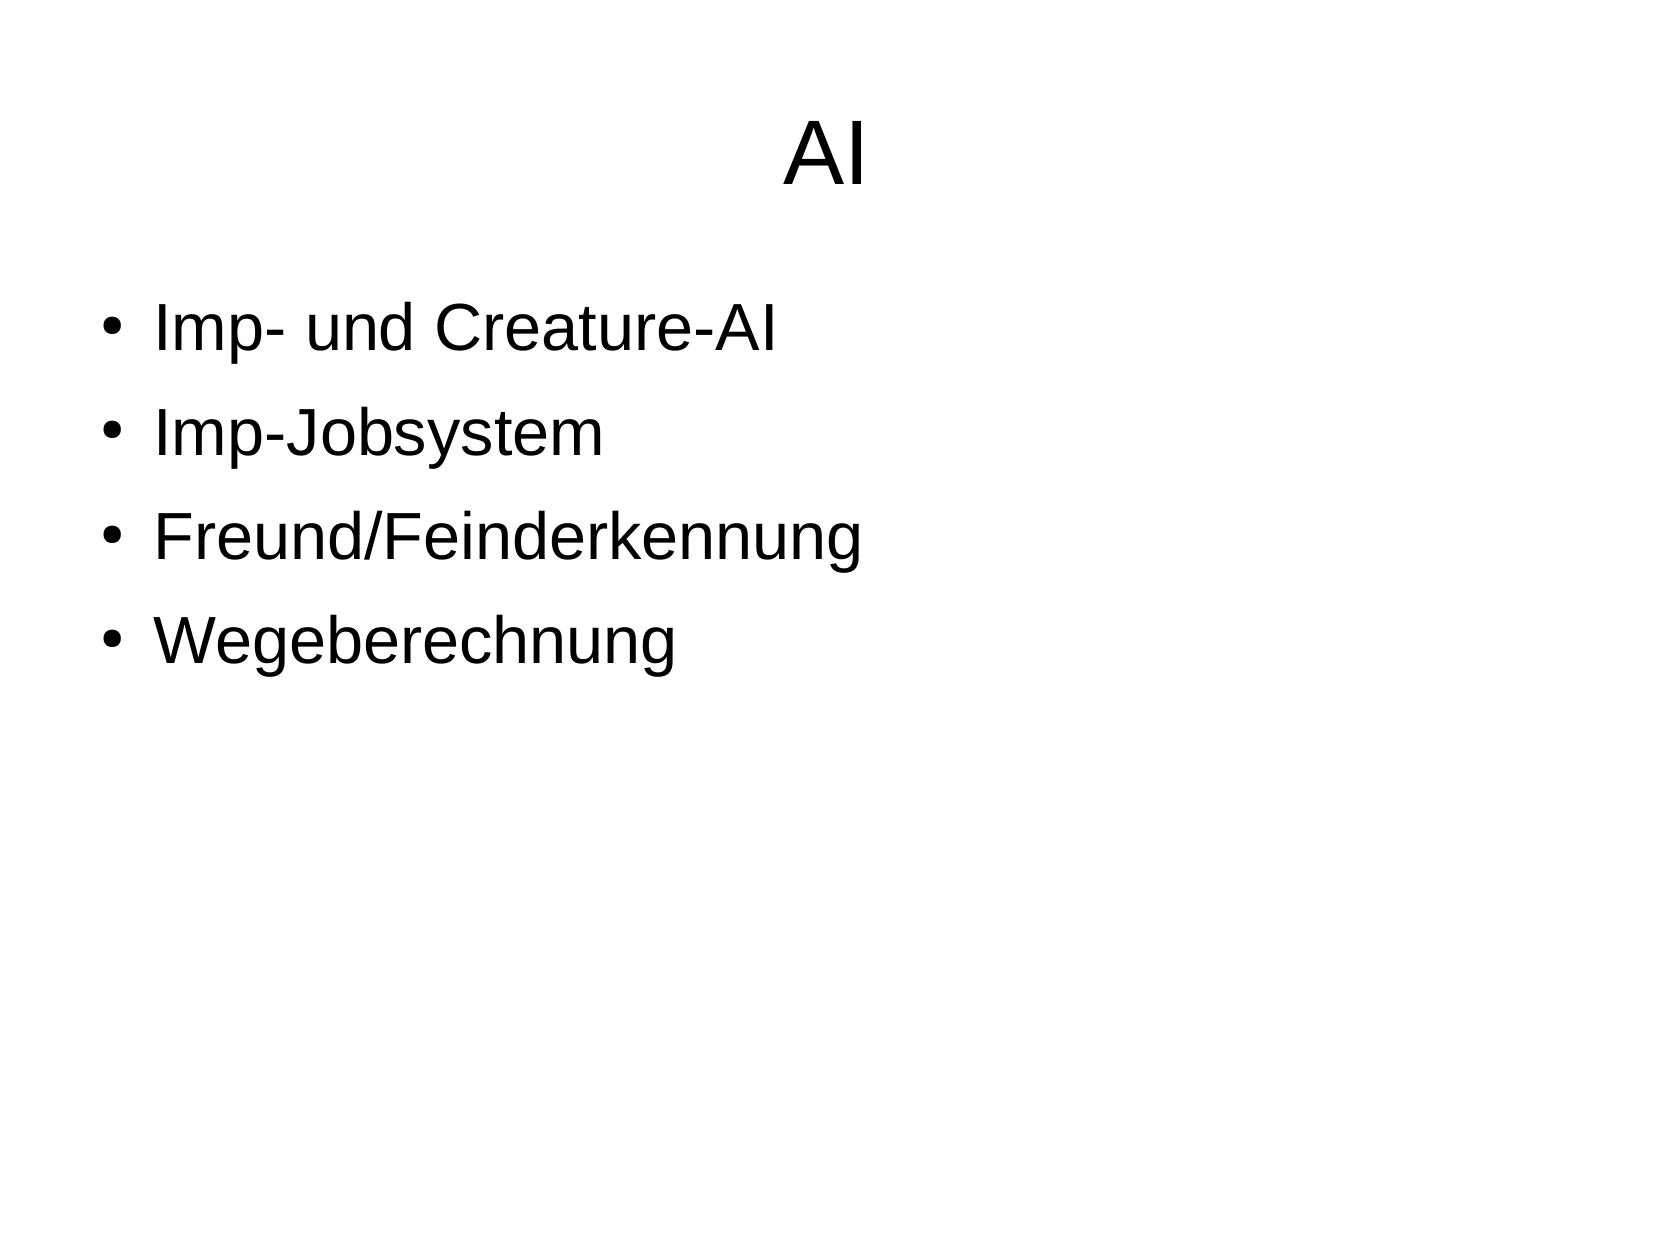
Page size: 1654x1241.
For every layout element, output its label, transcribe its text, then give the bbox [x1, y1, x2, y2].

list Imp- und Creature-AI Imp-Jobsystem Freund/Feinderkennung Wegeberechnung [82, 290, 1571, 1109]
title AI [82, 49, 1571, 257]
